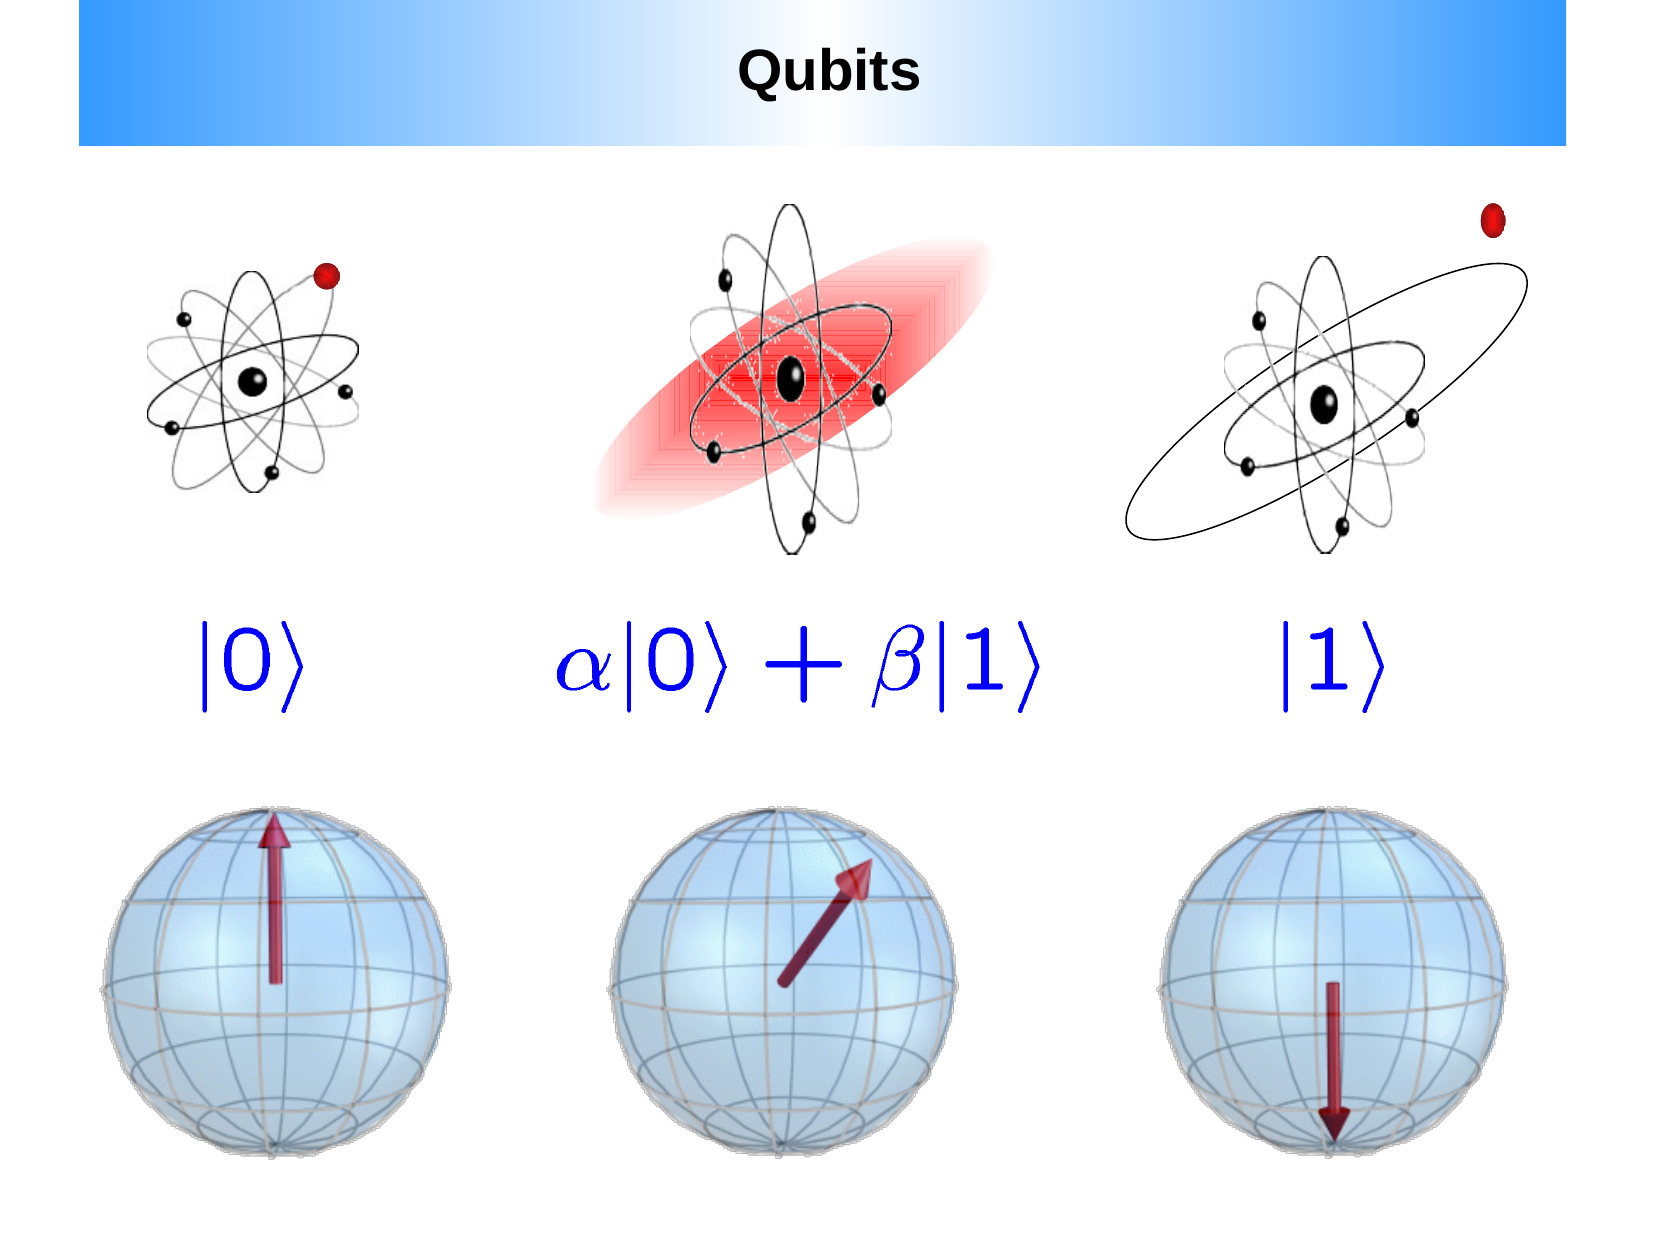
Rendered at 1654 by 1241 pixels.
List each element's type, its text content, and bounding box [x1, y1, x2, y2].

picture [201, 620, 303, 717]
text_box [892, 236, 995, 395]
picture [690, 204, 892, 555]
picture [147, 271, 359, 493]
picture [553, 620, 1041, 717]
text_box [313, 263, 340, 290]
picture [1224, 256, 1425, 554]
picture [1282, 620, 1384, 717]
text_box [1480, 203, 1506, 238]
text_box [590, 364, 690, 520]
text_box [79, 0, 1654, 146]
picture [0, 776, 1609, 1191]
text_box Qubits [722, 29, 937, 111]
